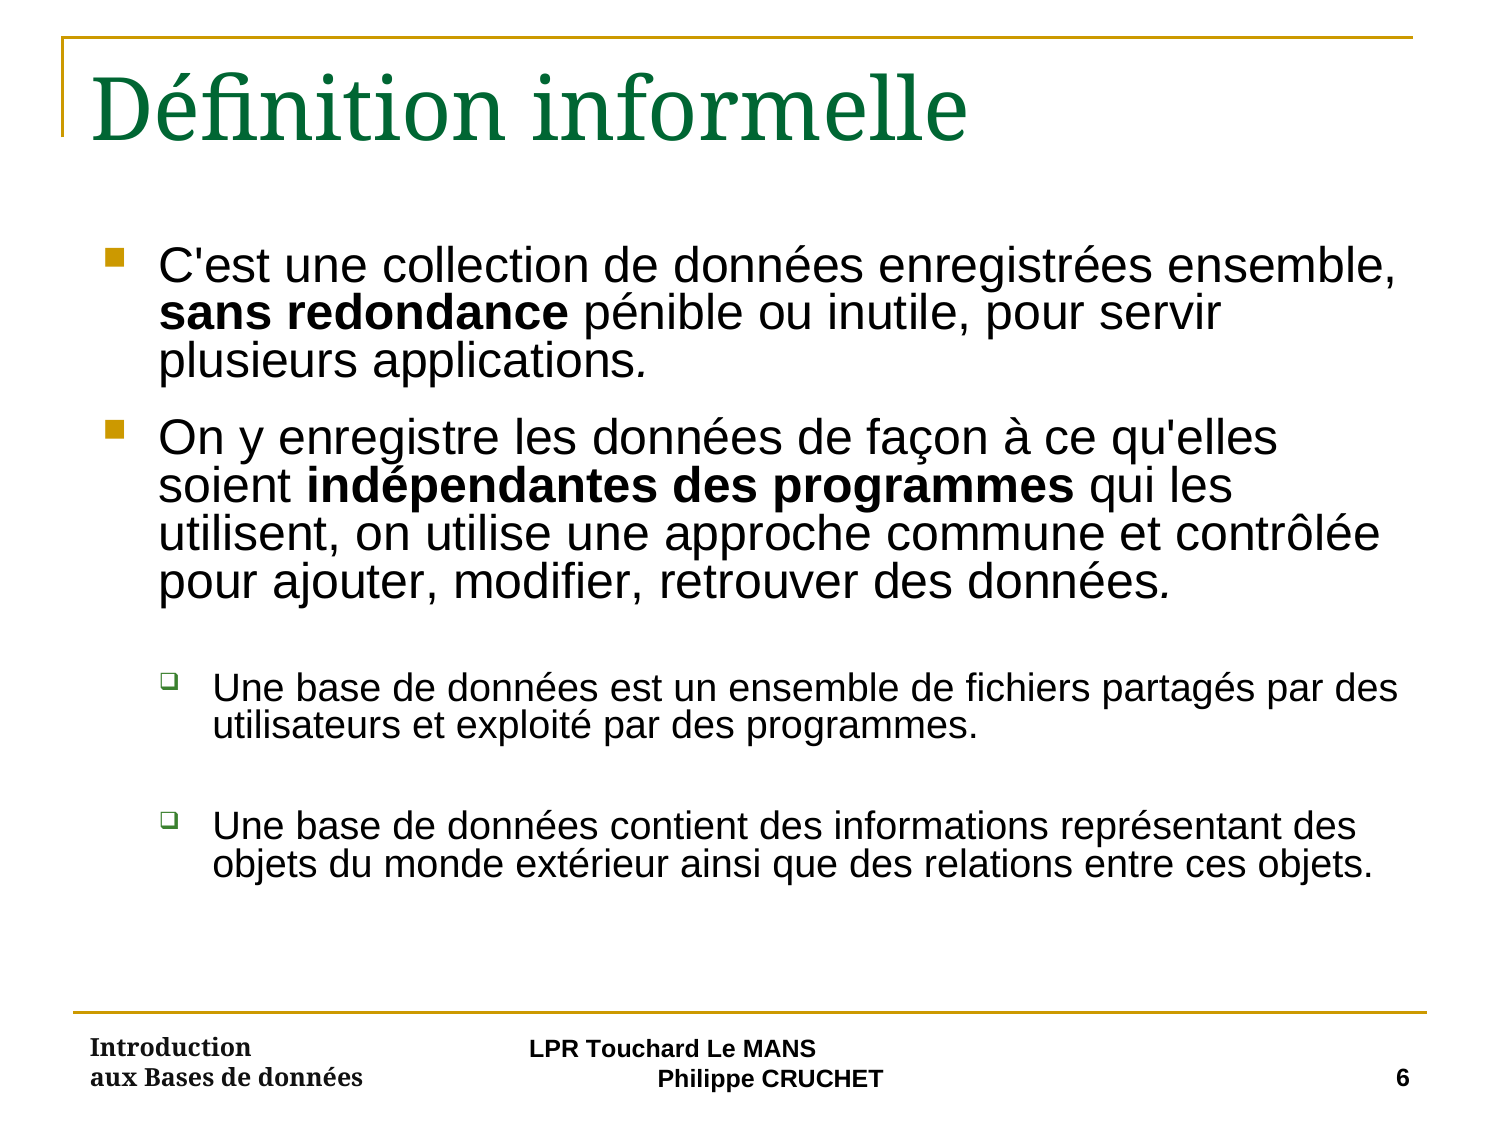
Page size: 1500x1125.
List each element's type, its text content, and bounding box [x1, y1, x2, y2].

title Définition informelle [75, 45, 1426, 233]
list C'est une collection de données enregistrées ensemble, sans redondance pénible ou inutile, pour servir plusieurs applications. On y enregistre les données de façon à ce qu'elles soient indépendantes des programmes qui les utilisent, on utilise une approche commune et contrôlée pour ajouter, modifier, retrouver des données. Une base de données est un ensemble de fichiers partagés par des utilisateurs et exploité par des programmes. Une base de données contient des informations représentant des objets du monde extérieur ainsi que des relations entre ces objets. [87, 236, 1438, 988]
text_box <numéro> [1074, 1024, 1426, 1100]
text_box LPR Touchard Le MANS Philippe CRUCHET [512, 1025, 988, 1101]
